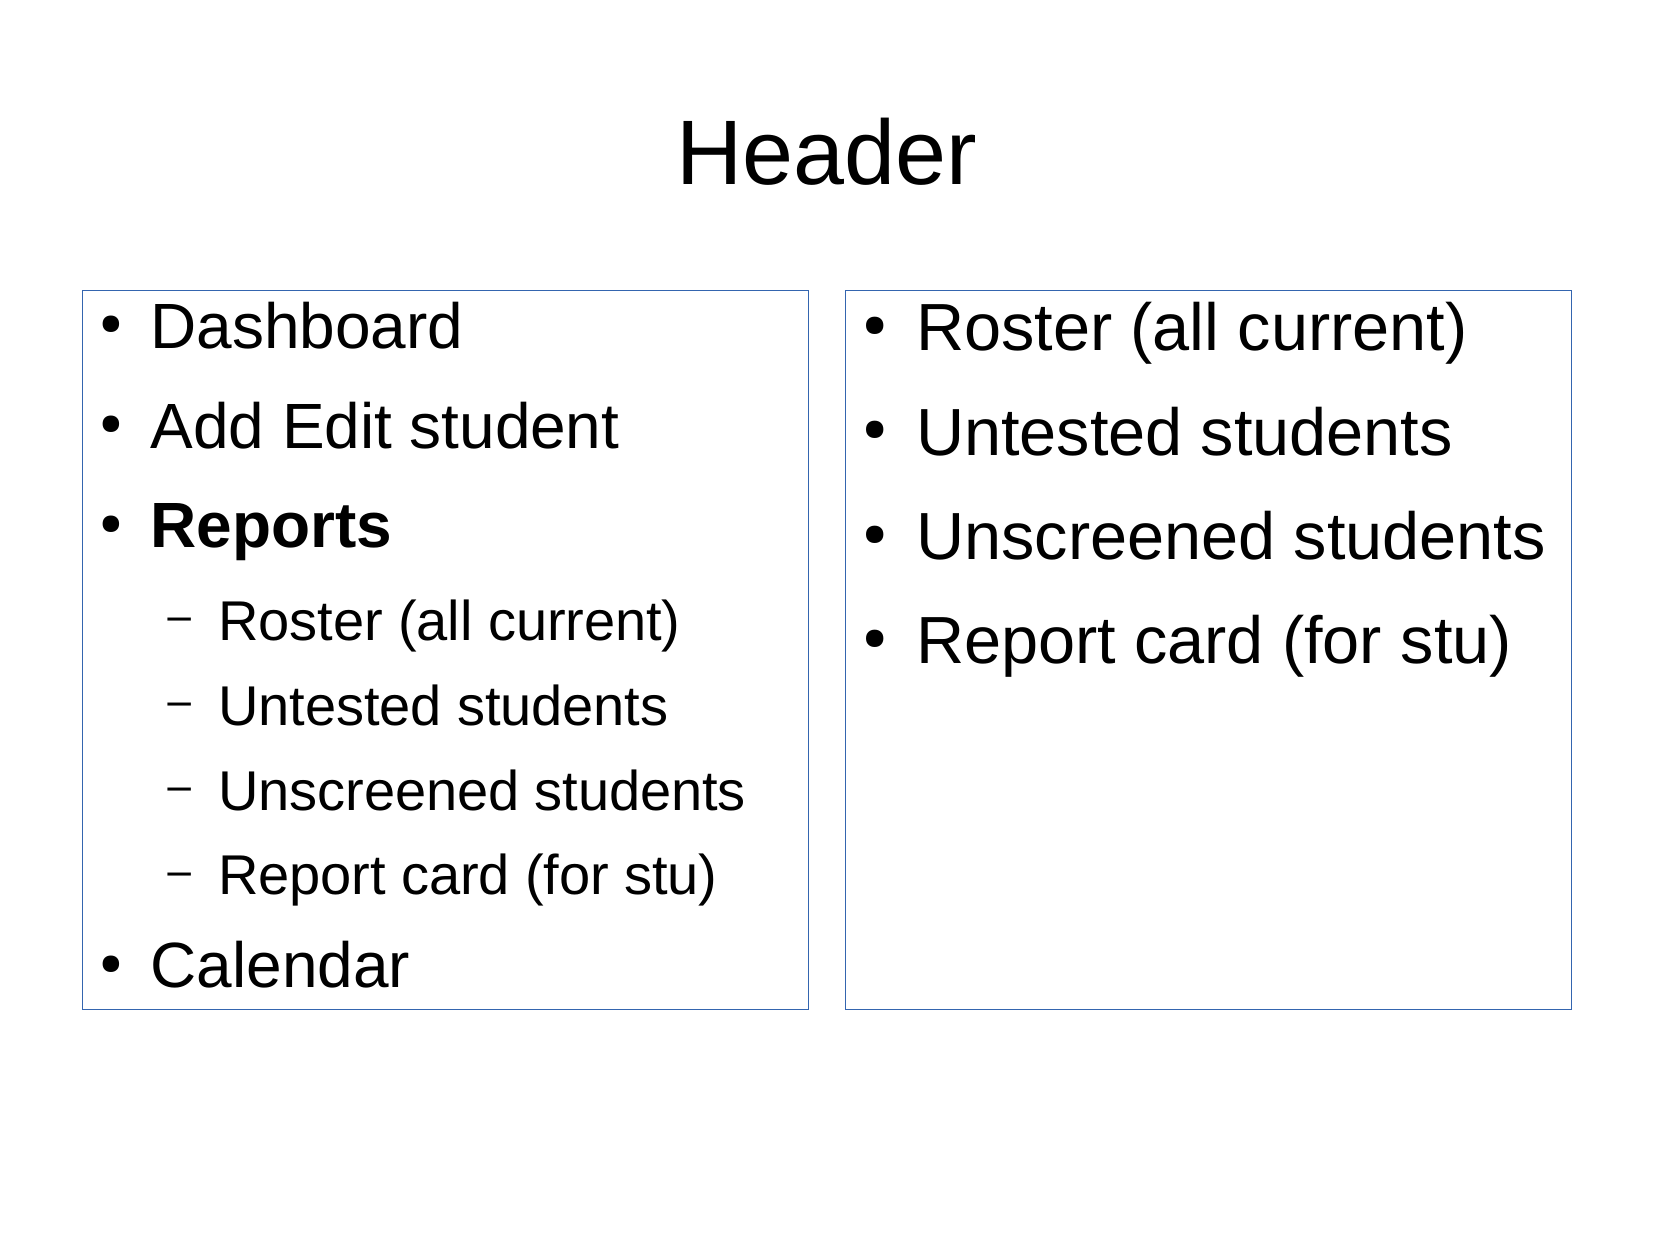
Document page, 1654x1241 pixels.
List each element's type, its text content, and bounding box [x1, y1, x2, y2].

title Header [82, 49, 1571, 257]
list Roster (all current) Untested students Unscreened students Report card (for stu) [845, 290, 1572, 1010]
list Dashboard Add Edit student Reports Roster (all current) Untested students Unscreened students Report card (for stu) Calendar [82, 290, 809, 1010]
